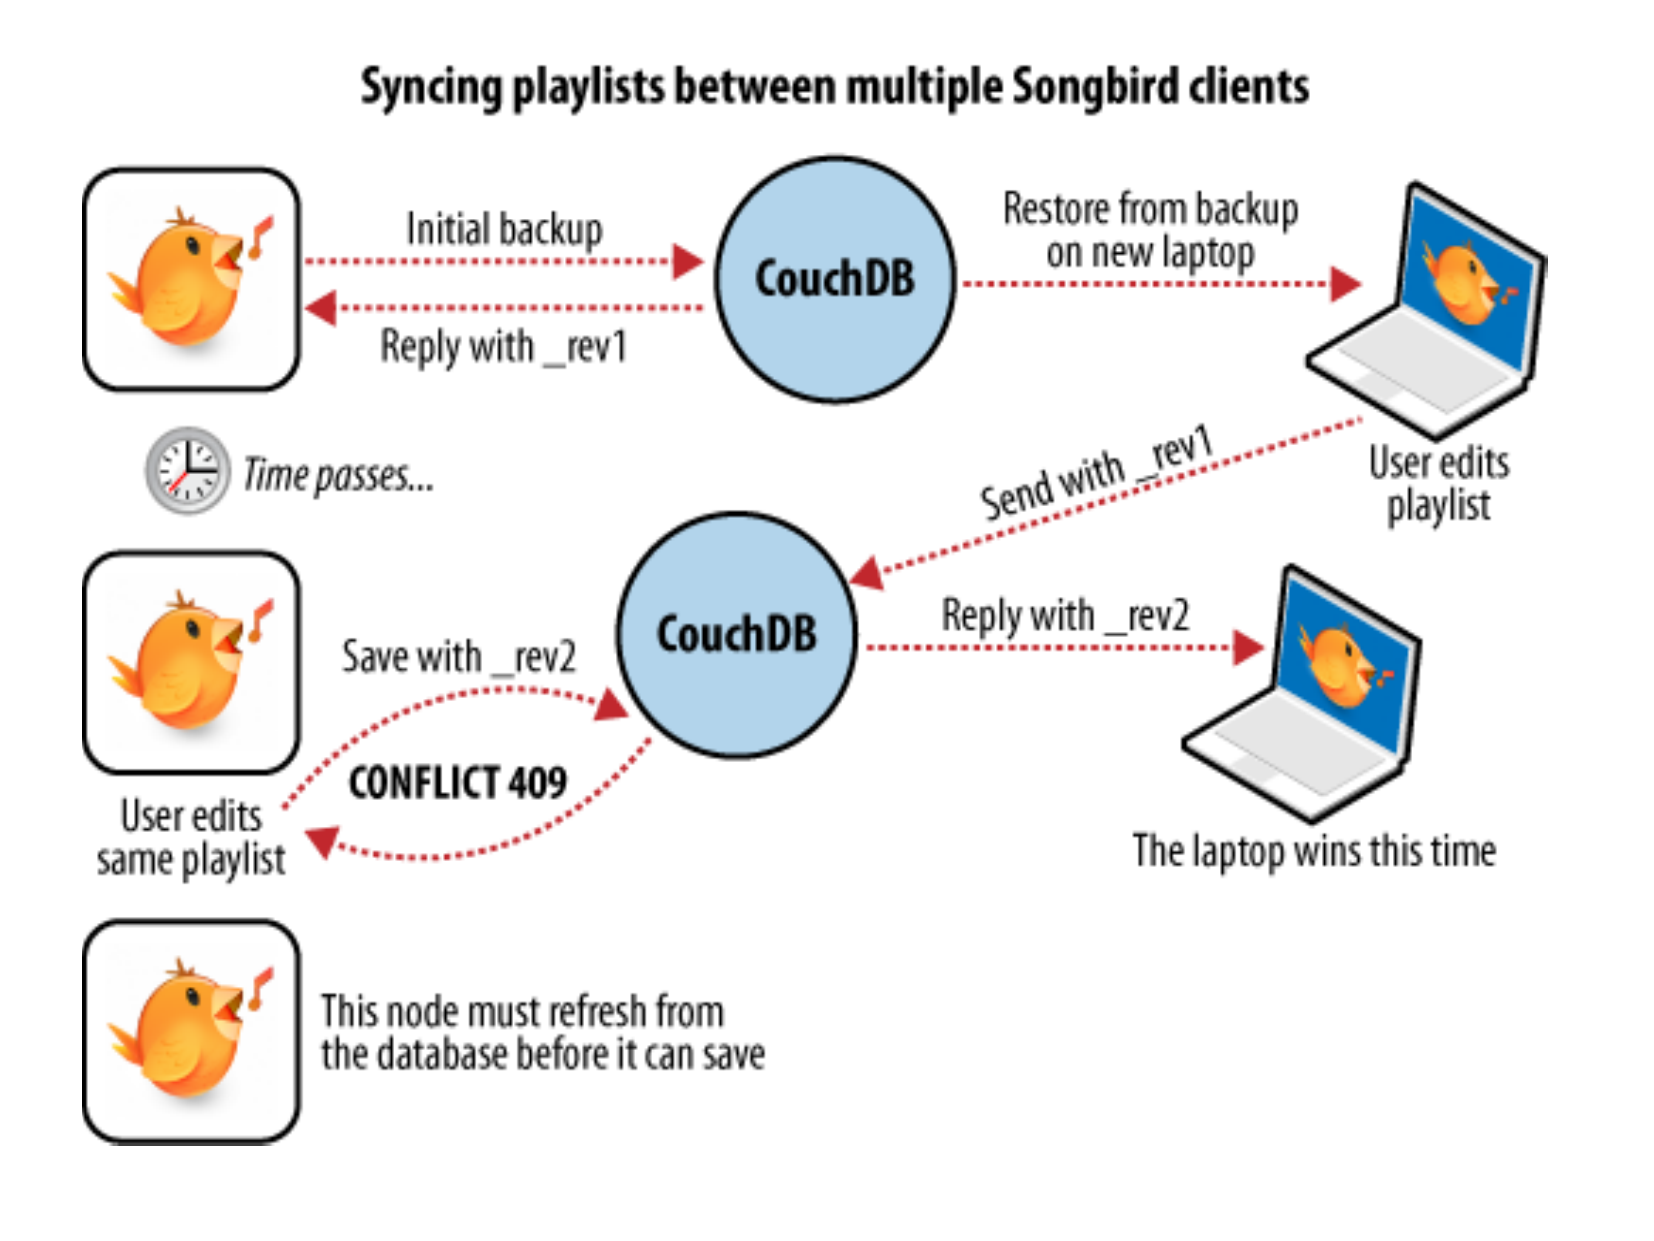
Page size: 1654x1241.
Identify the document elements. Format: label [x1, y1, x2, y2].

picture [82, 58, 1548, 1146]
